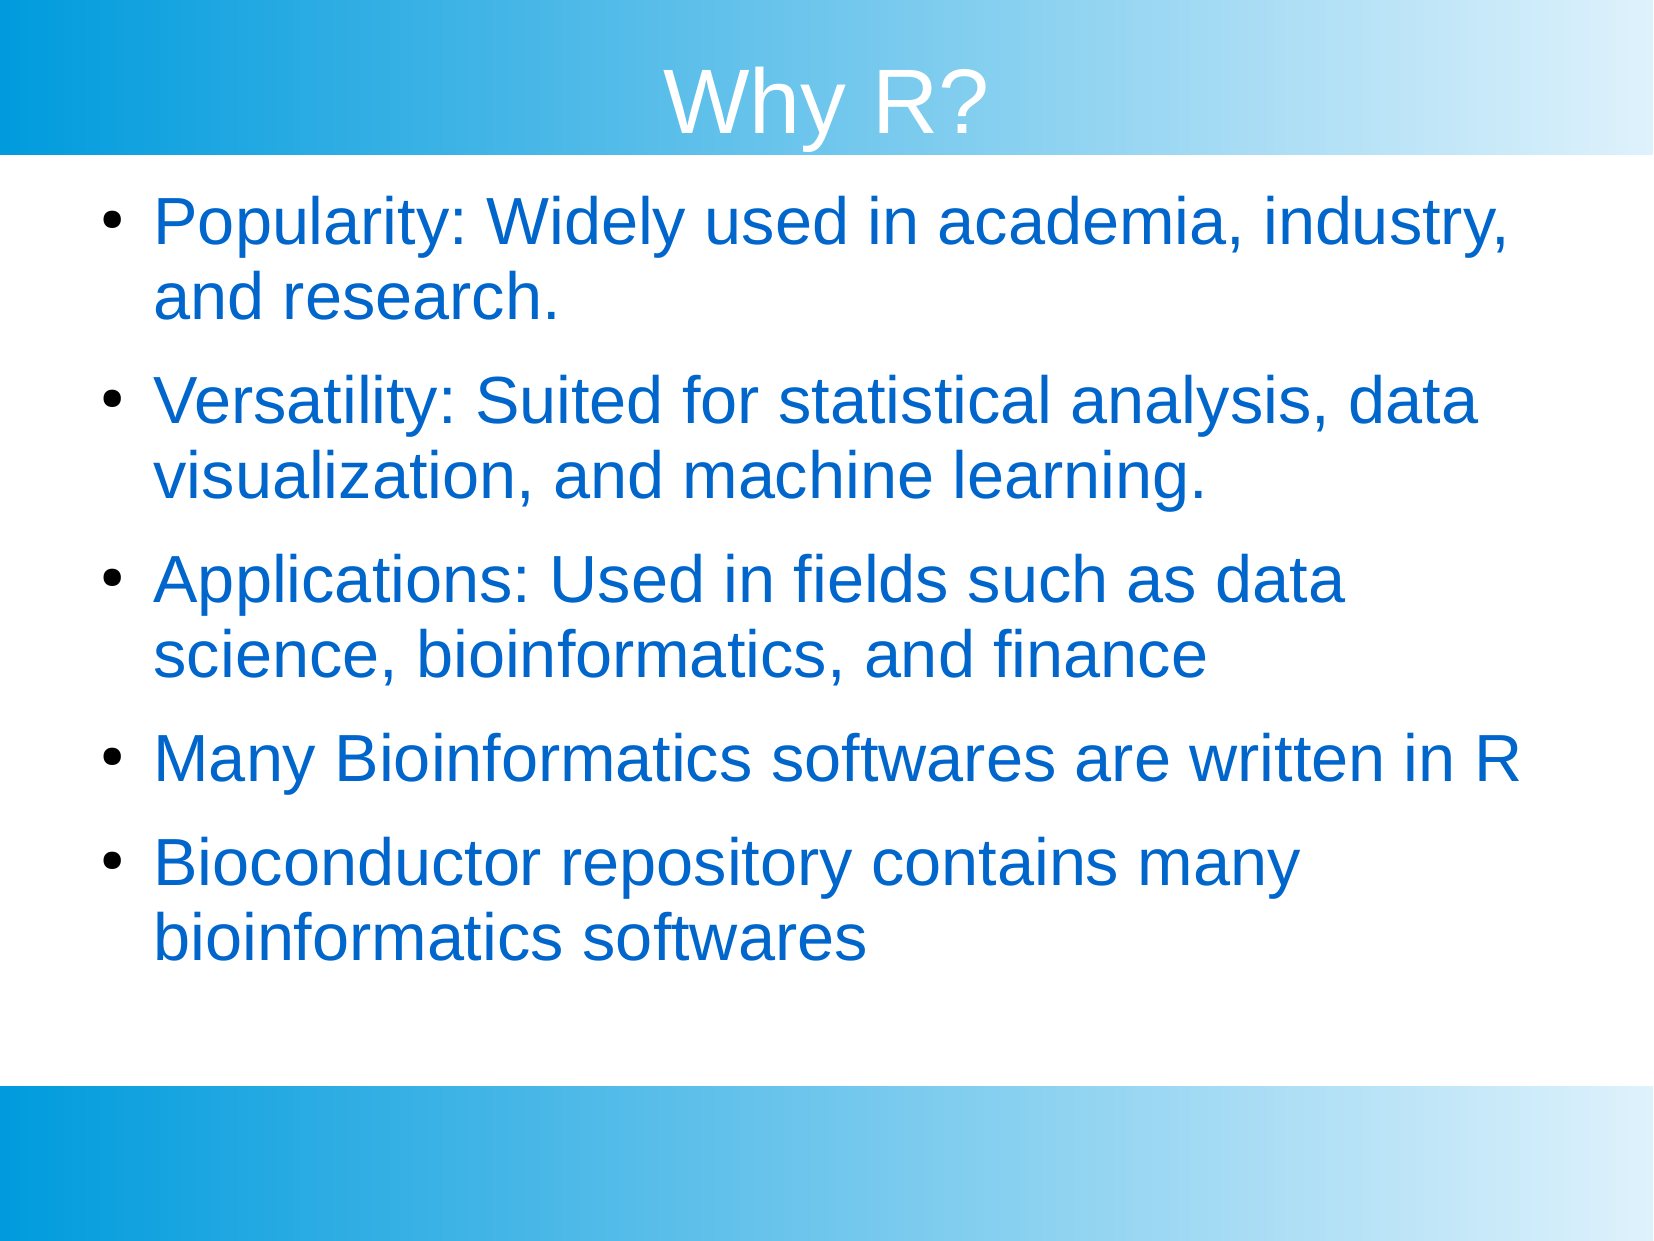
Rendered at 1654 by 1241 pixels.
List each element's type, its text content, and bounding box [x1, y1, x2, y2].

title Why R? [82, 49, 1571, 155]
list Popularity: Widely used in academia, industry, and research. Versatility: Suited for statistical analysis, data visualization, and machine learning. Applications: Used in fields such as data science, bioinformatics, and finance Many Bioinformatics softwares are written in R Bioconductor repository contains many bioinformatics softwares [82, 183, 1571, 1066]
